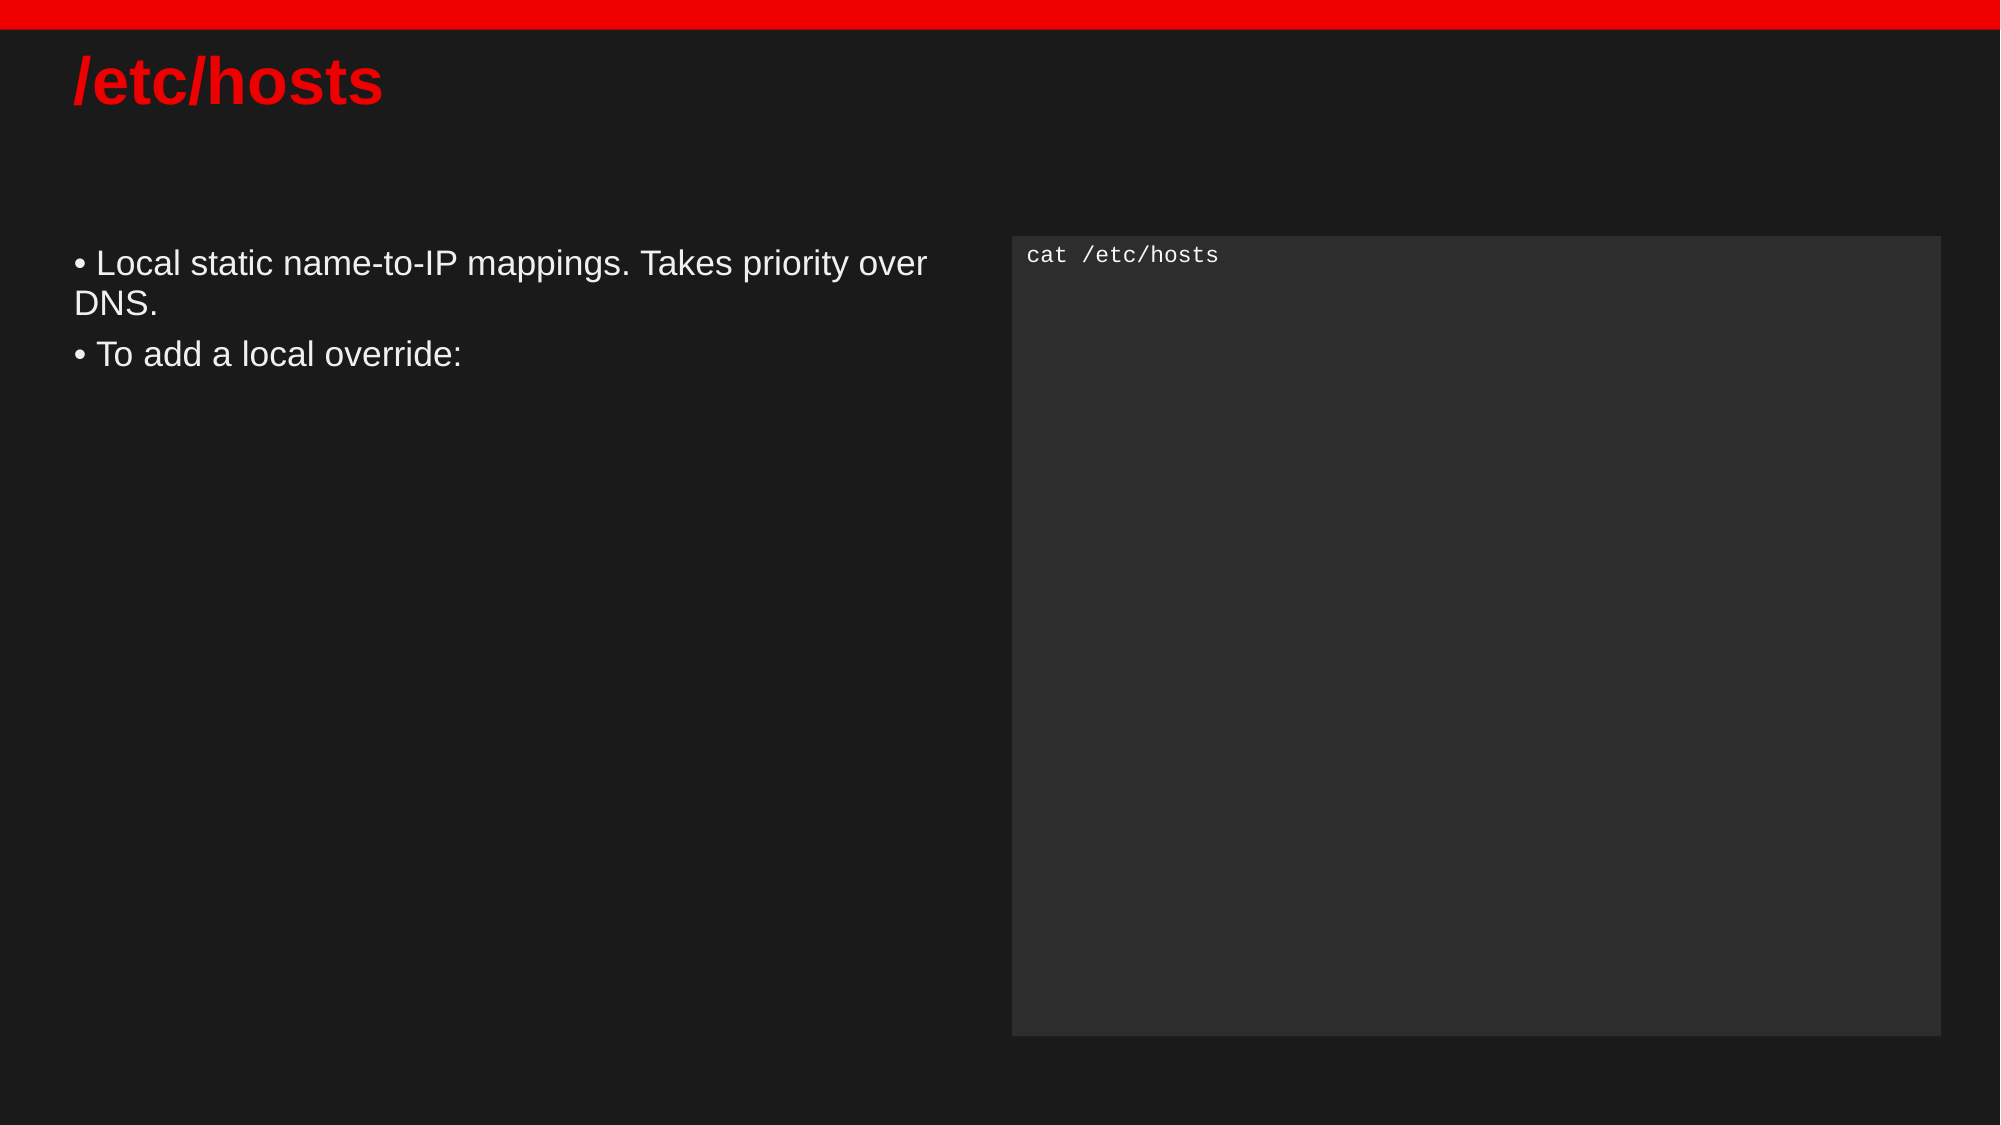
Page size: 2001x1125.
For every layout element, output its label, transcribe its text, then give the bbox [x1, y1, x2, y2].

text_box cat /etc/hosts [1011, 236, 1942, 1037]
text_box [0, 0, 2001, 30]
text_box • Local static name-to-IP mappings. Takes priority over DNS. • To add a local override: [59, 236, 989, 1037]
text_box /etc/hosts [59, 36, 1942, 208]
